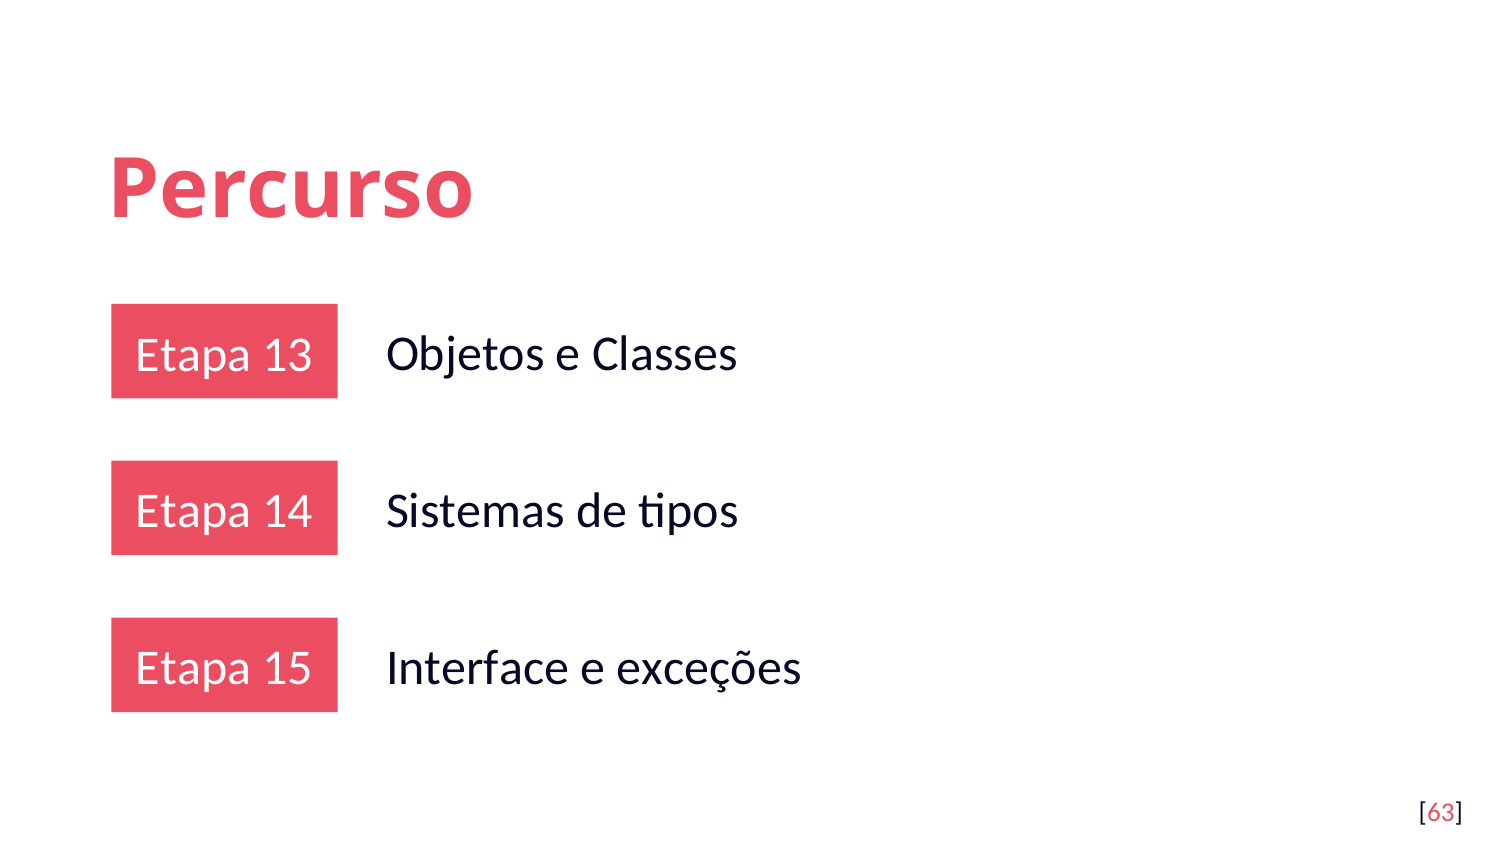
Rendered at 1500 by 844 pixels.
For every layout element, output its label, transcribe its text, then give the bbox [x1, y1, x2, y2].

text_box Percurso [92, 104, 1309, 243]
text_box Sistemas de tipos [371, 470, 1384, 546]
text_box Etapa 15 [111, 617, 338, 713]
text_box Objetos e Classes [371, 313, 1384, 389]
slide_number [63] [1403, 779, 1494, 844]
text_box Interface e exceções [371, 627, 1384, 703]
text_box Etapa 13 [111, 303, 338, 399]
text_box Etapa 14 [111, 460, 338, 556]
